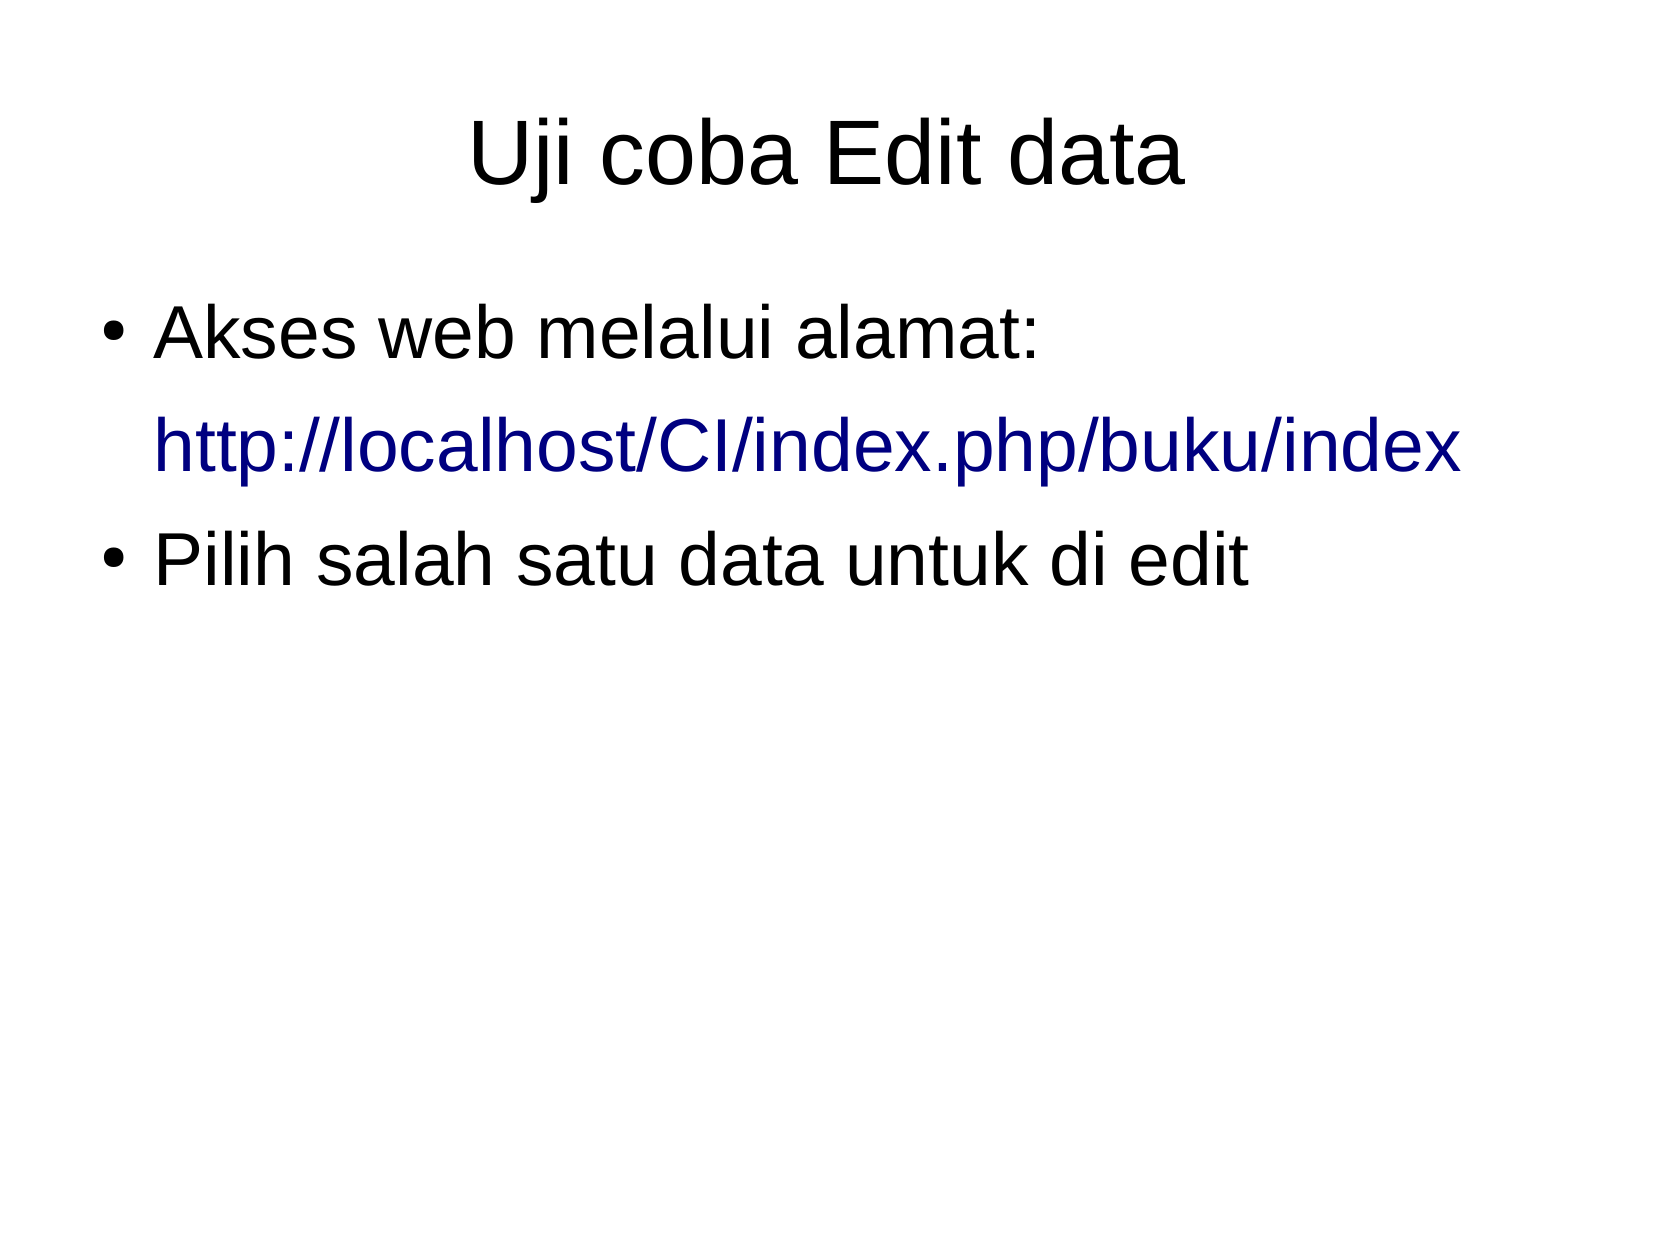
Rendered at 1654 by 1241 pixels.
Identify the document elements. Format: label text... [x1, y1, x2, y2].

title Uji coba Edit data [82, 49, 1571, 257]
list Akses web melalui alamat: http://localhost/CI/index.php/buku/index Pilih salah satu data untuk di edit [82, 290, 1571, 1010]
